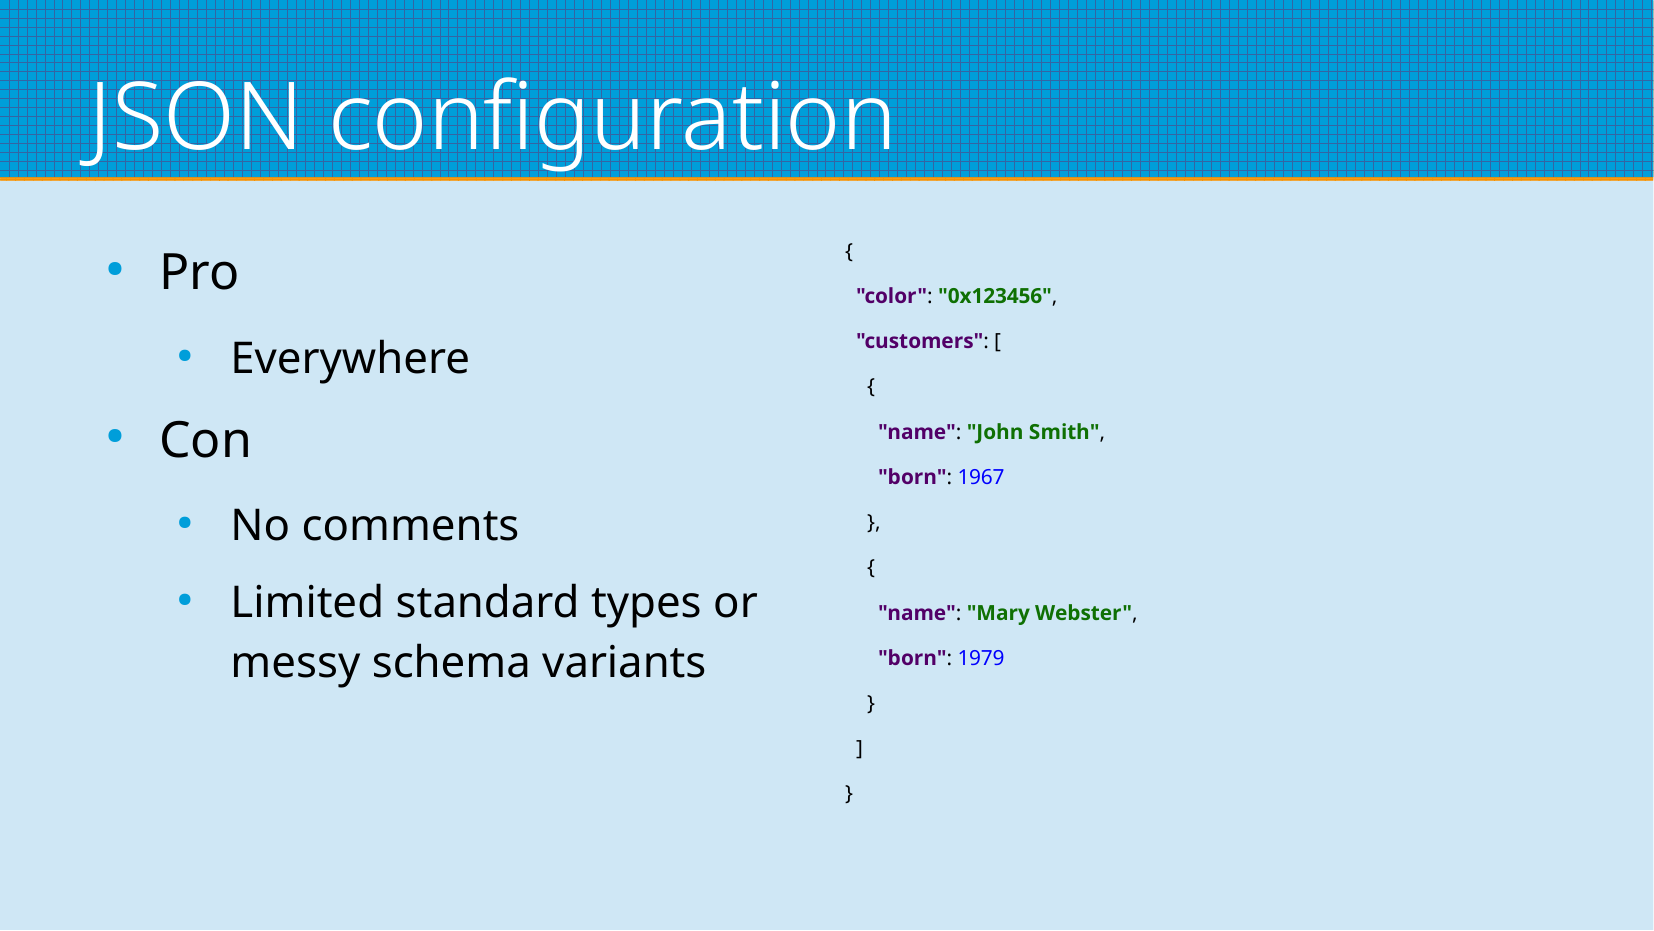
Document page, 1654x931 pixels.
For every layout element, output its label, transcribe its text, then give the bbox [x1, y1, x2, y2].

list { "color": "0x123456", "customers": [ { "name": "John Smith", "born": 1967 }, { "name": "Mary Webster", "born": 1979 } ] } [845, 236, 1566, 813]
list Pro Everywhere Con No comments Limited standard types or messy schema variants [88, 236, 809, 813]
title JSON configuration [88, 14, 1565, 178]
